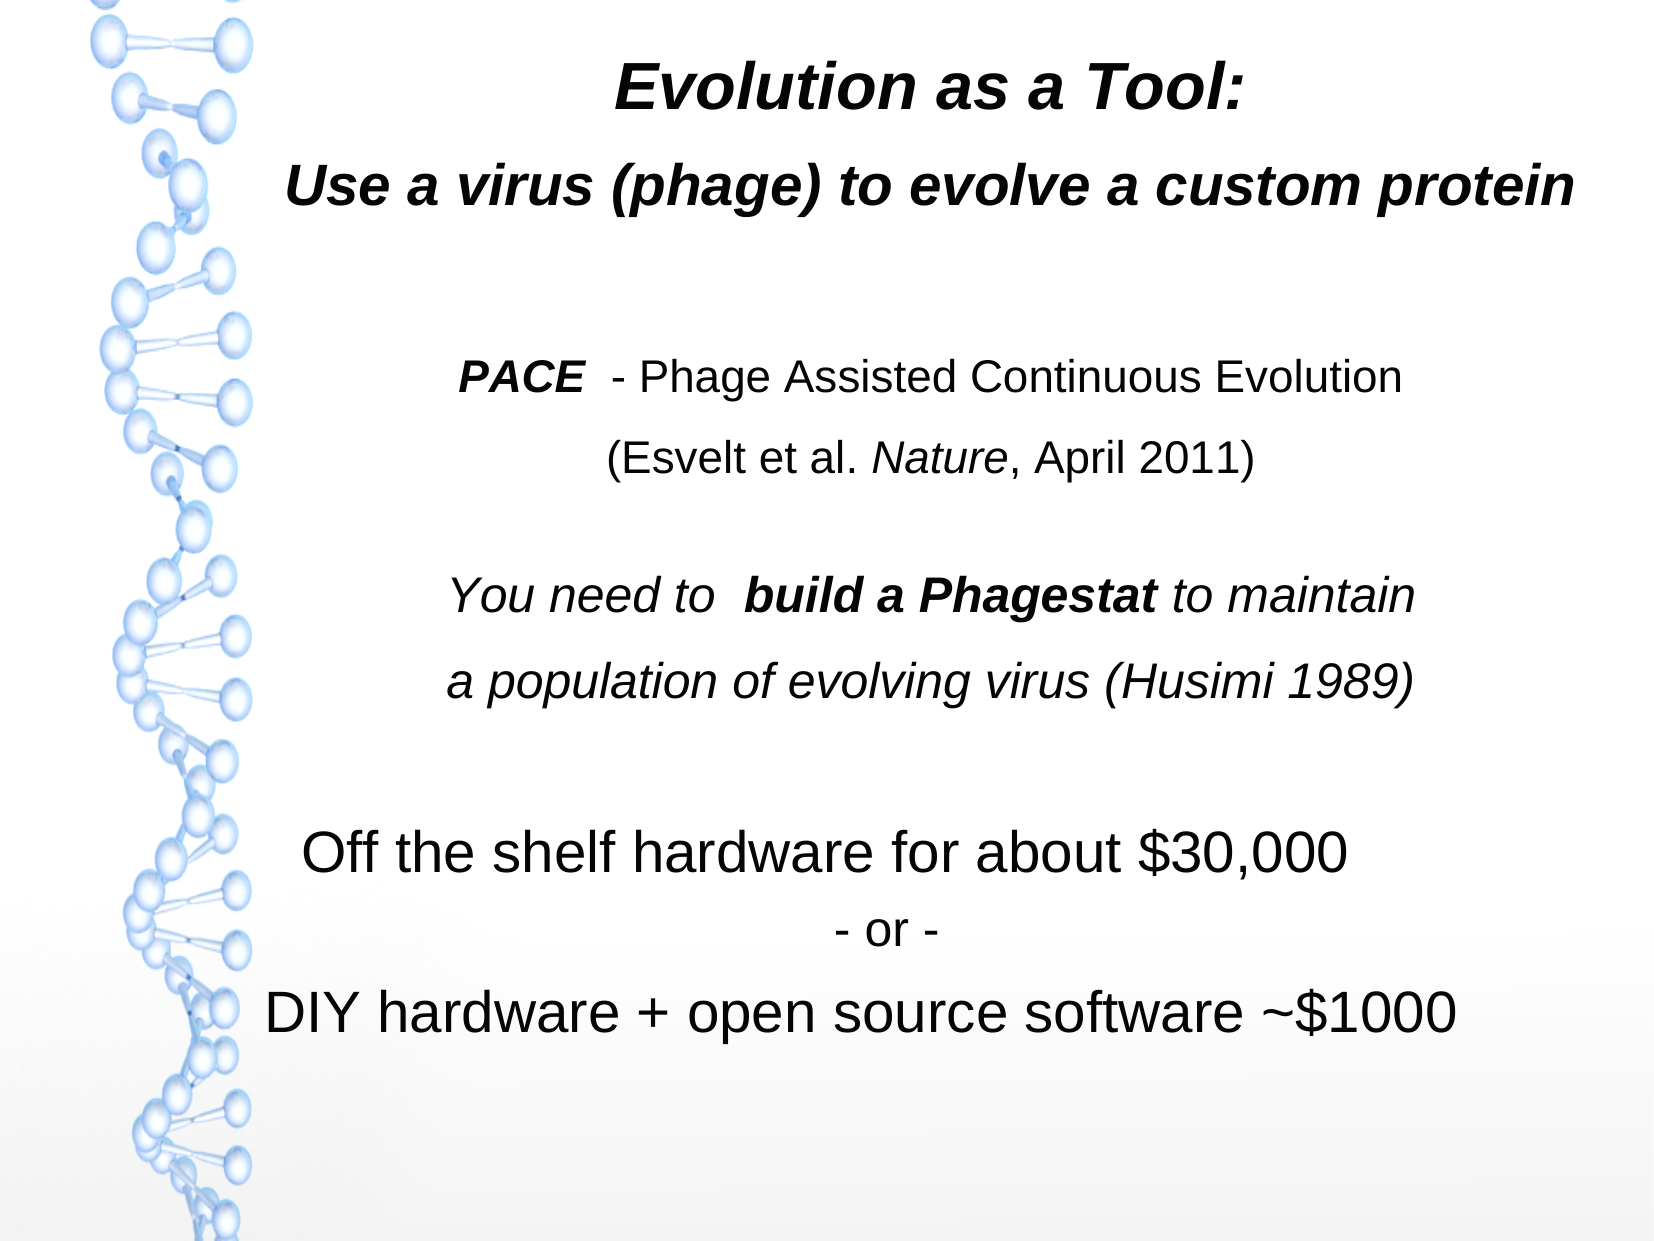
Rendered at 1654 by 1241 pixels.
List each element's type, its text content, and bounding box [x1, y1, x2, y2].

picture [0, 0, 1654, 1241]
text_box Evolution as a Tool: Use a virus (phage) to evolve a custom protein PACE - Phage Assisted Continuous Evolution (Esvelt et al. Nature, April 2011) You need to build a Phagestat to maintain a population of evolving virus (Husimi 1989) Off the shelf hardware for about $30,000 - or - DIY hardware + open source software ~$1000 [209, 45, 1635, 1186]
